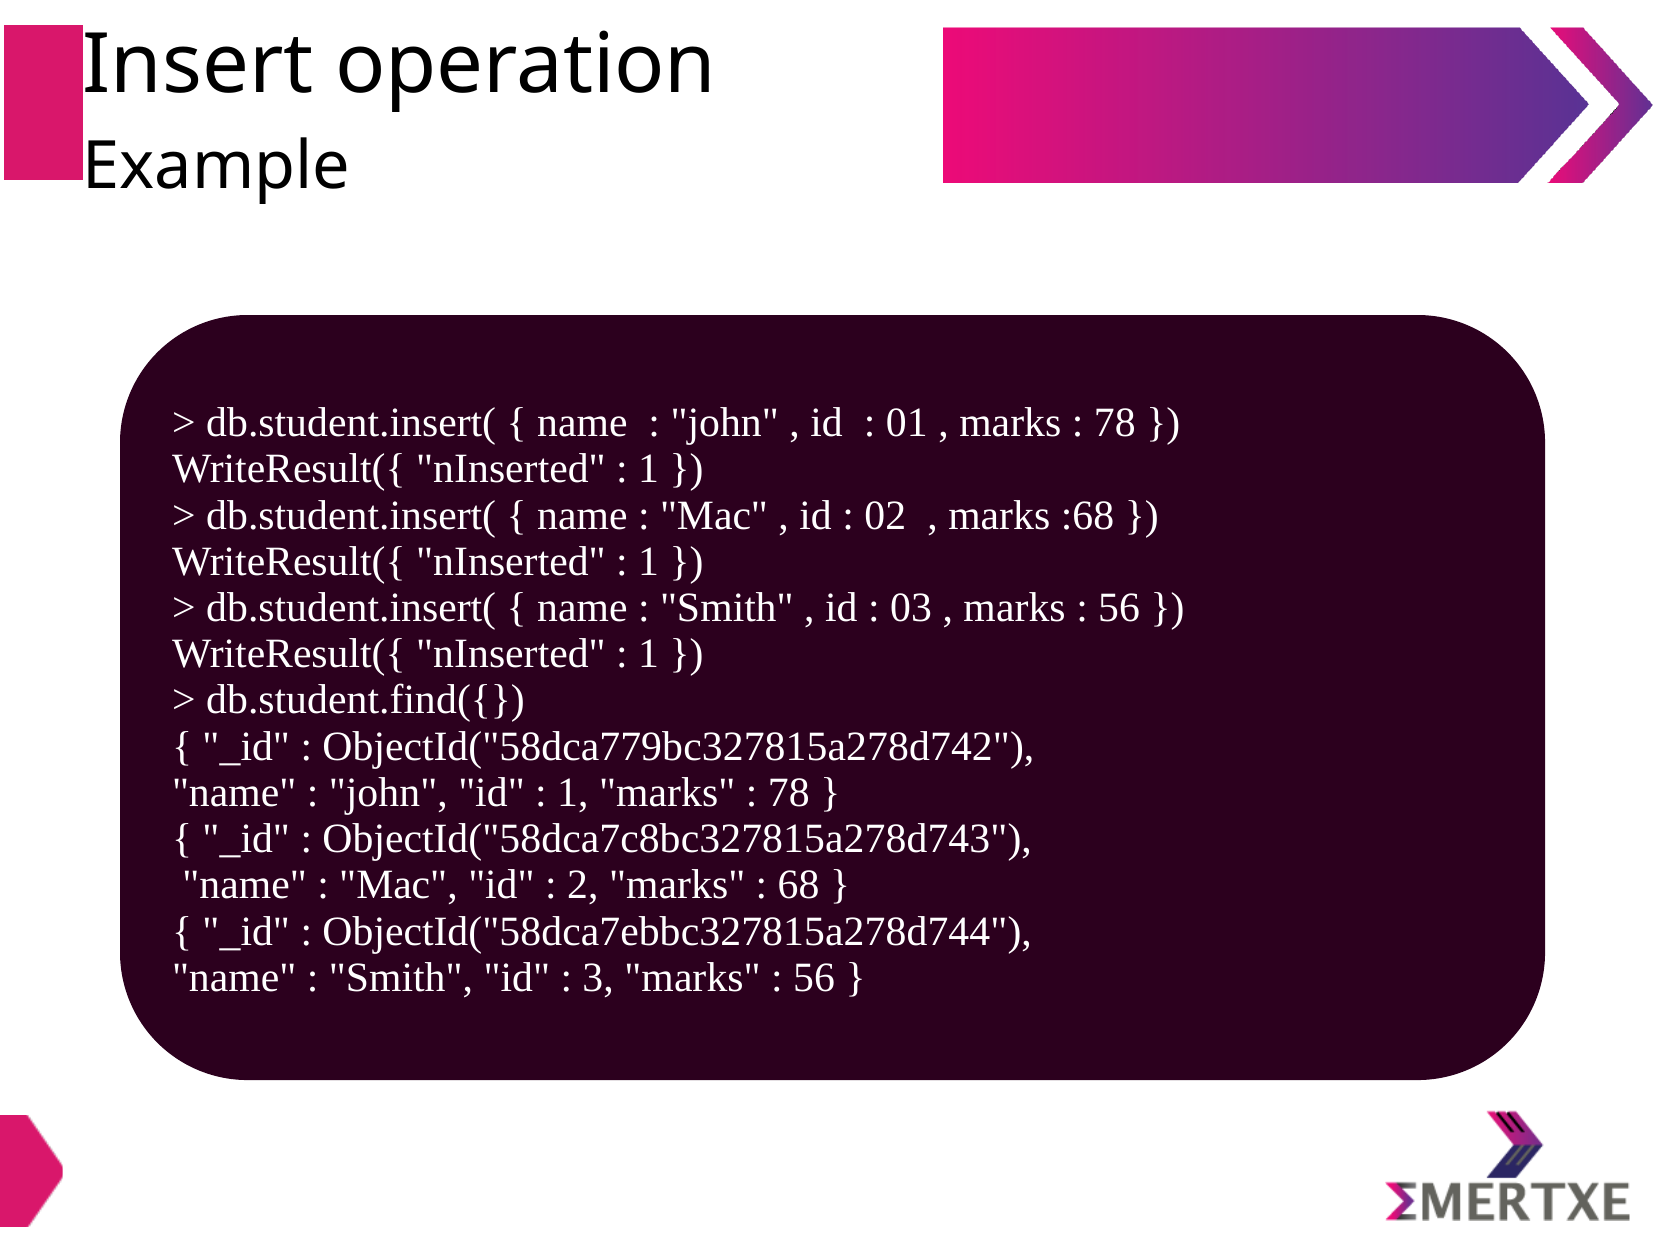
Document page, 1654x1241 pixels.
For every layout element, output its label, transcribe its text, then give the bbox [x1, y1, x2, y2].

title Insert operation Example [82, 2, 1571, 210]
text_box > db.student.insert( { name : "john" , id : 01 , marks : 78 }) WriteResult({ "nInserted" : 1 }) > db.student.insert( { name : "Mac" , id : 02 , marks :68 }) WriteResult({ "nInserted" : 1 }) > db.student.insert( { name : "Smith" , id : 03 , marks : 56 }) WriteResult({ "nInserted" : 1 }) > db.student.find({}) { "_id" : ObjectId("58dca779bc327815a278d742"), "name" : "john", "id" : 1, "marks" : 78 } { "_id" : ObjectId("58dca7c8bc327815a278d743"), "name" : "Mac", "id" : 2, "marks" : 68 } { "_id" : ObjectId("58dca7ebbc327815a278d744"), "name" : "Smith", "id" : 3, "marks" : 56 } [120, 315, 1546, 1081]
picture [1571, 27, 1653, 183]
picture [1385, 1107, 1631, 1221]
